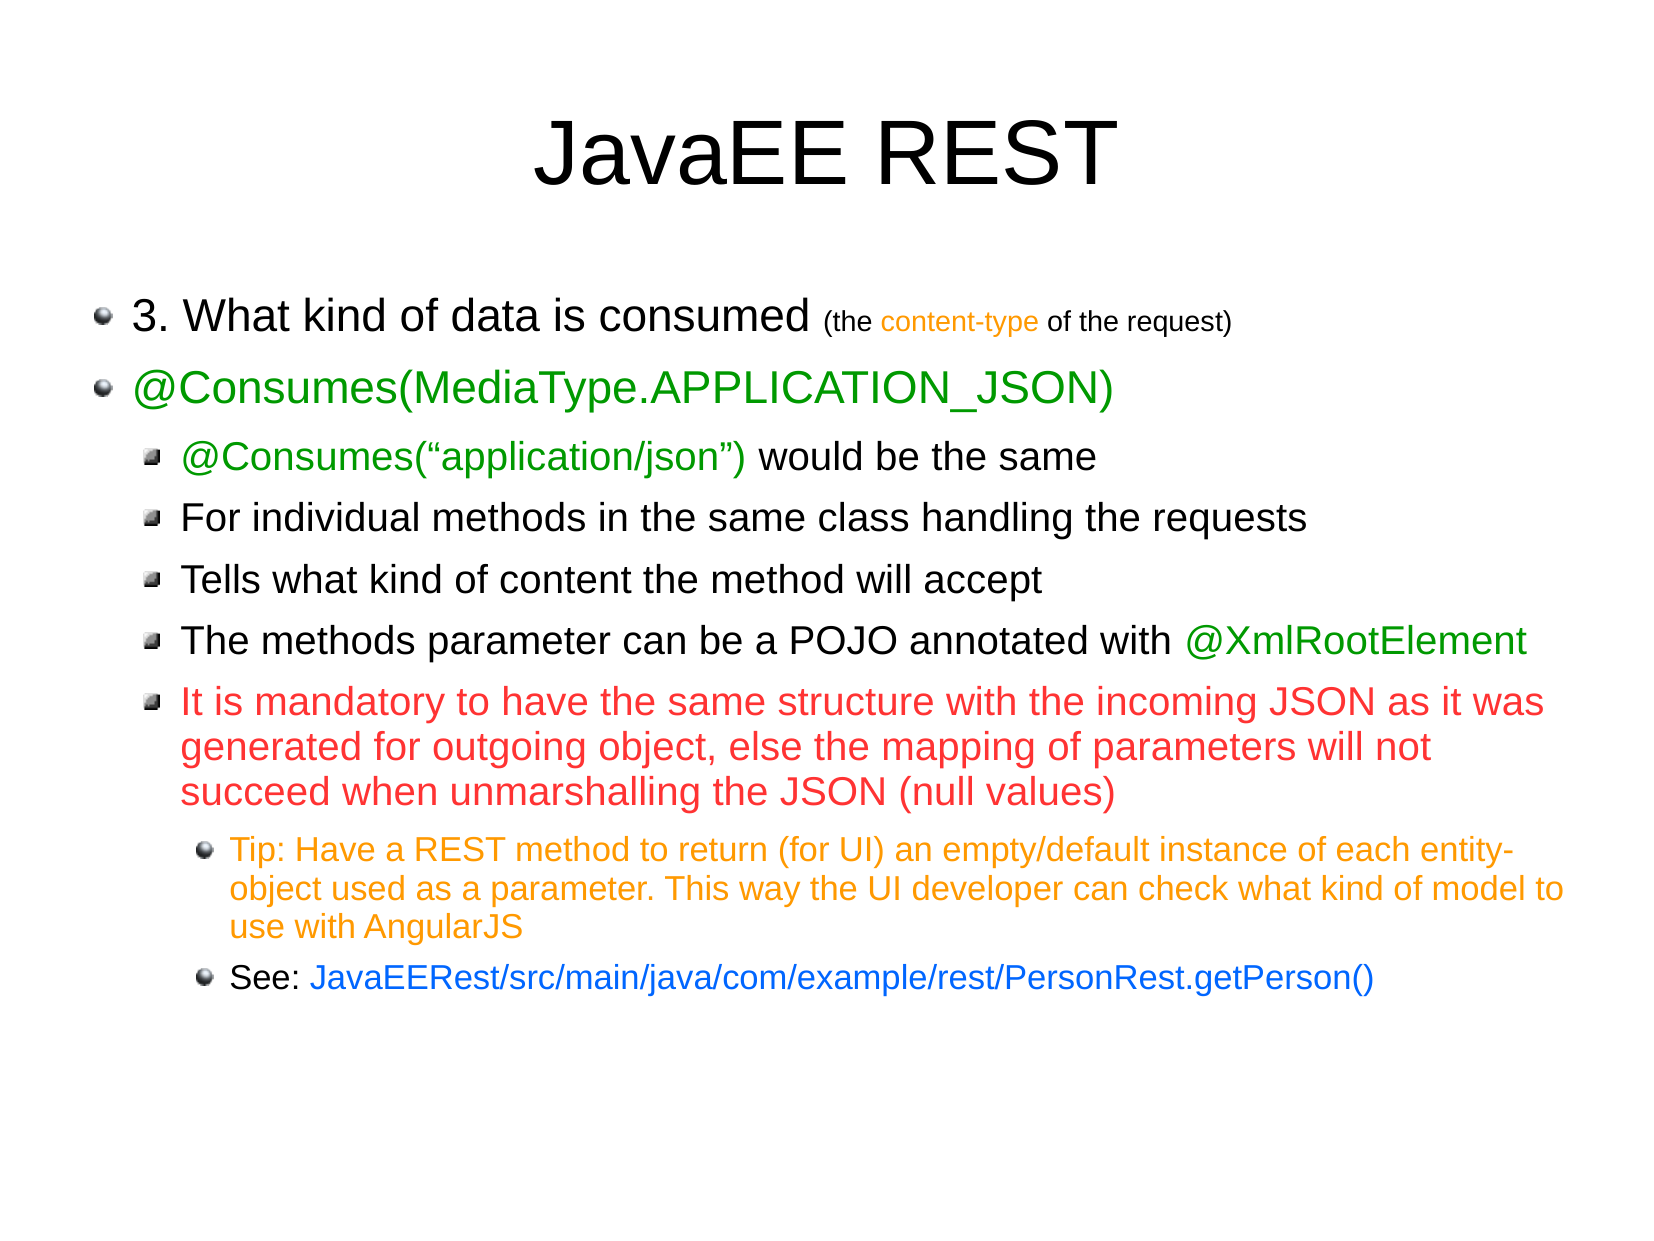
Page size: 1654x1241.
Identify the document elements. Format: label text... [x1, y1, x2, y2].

list 3. What kind of data is consumed (the content-type of the request) @Consumes(MediaType.APPLICATION_JSON) @Consumes(“application/json”) would be the same For individual methods in the same class handling the requests Tells what kind of content the method will accept The methods parameter can be a POJO annotated with @XmlRootElement It is mandatory to have the same structure with the incoming JSON as it was generated for outgoing object, else the mapping of parameters will not succeed when unmarshalling the JSON (null values) Tip: Have a REST method to return (for UI) an empty/default instance of each entity-object used as a parameter. This way the UI developer can check what kind of model to use with AngularJS See: JavaEERest/src/main/java/com/example/rest/PersonRest.getPerson() [82, 290, 1571, 1010]
title JavaEE REST [82, 49, 1571, 257]
